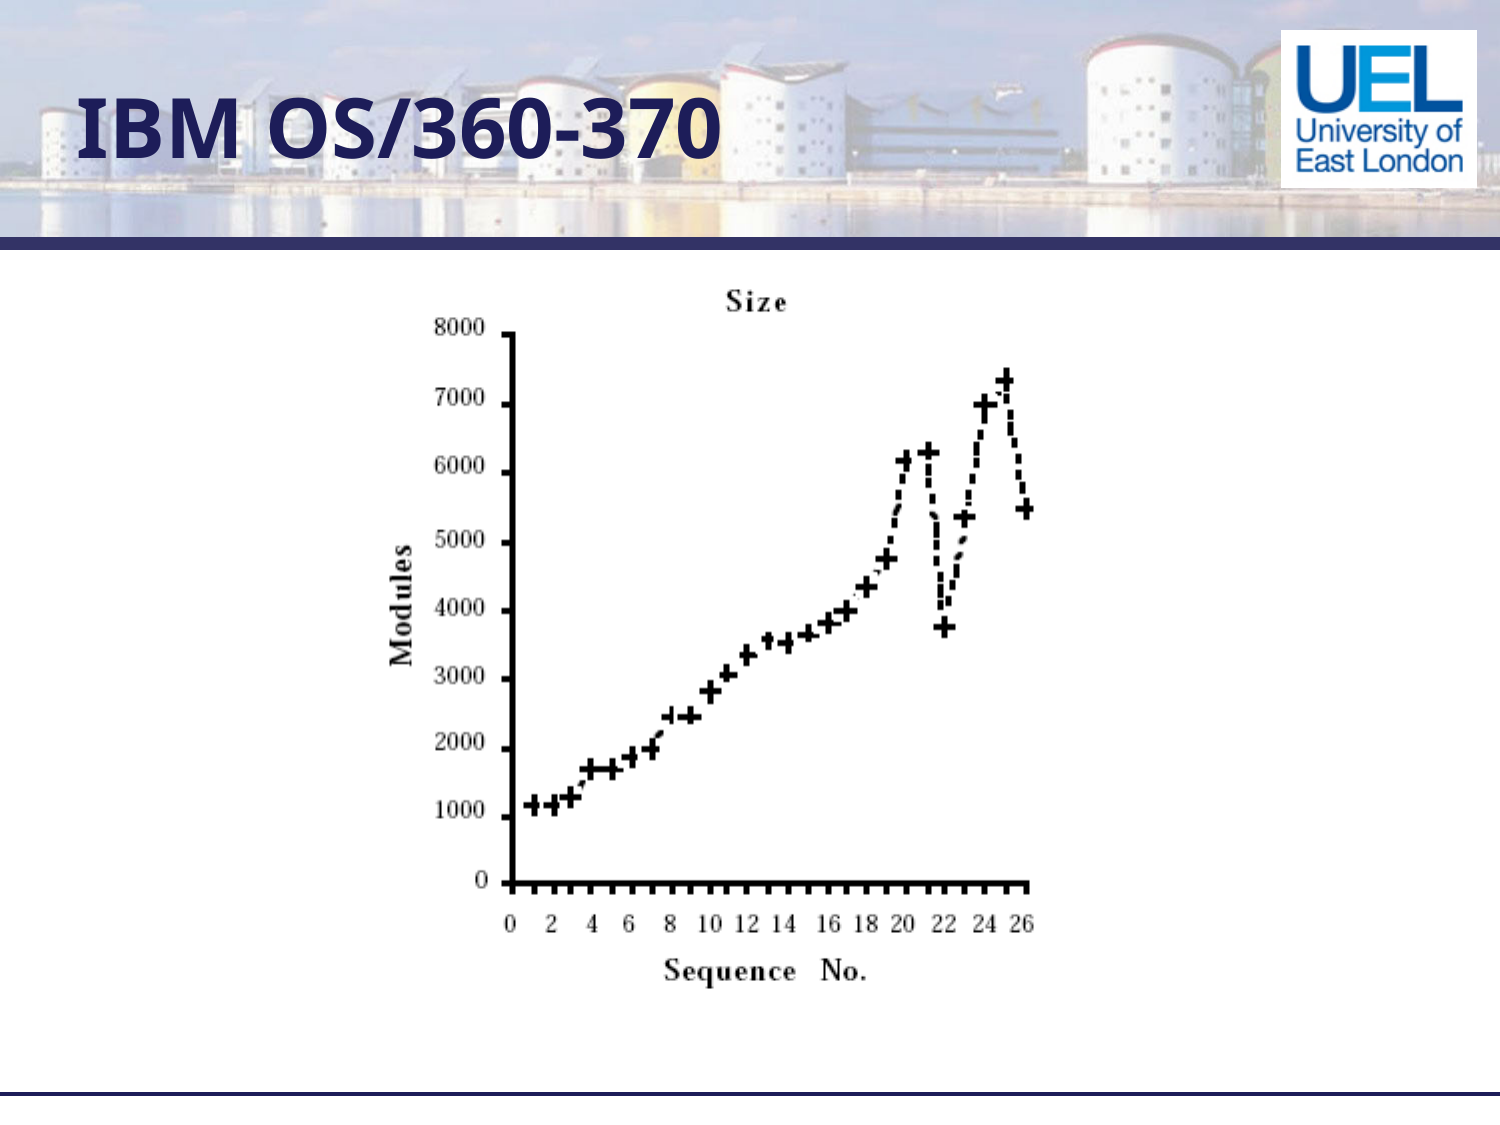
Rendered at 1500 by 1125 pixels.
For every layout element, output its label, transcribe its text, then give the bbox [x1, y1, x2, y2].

title IBM OS/360-370 [76, 17, 1247, 234]
picture [0, 0, 1500, 237]
picture [348, 268, 1128, 1011]
